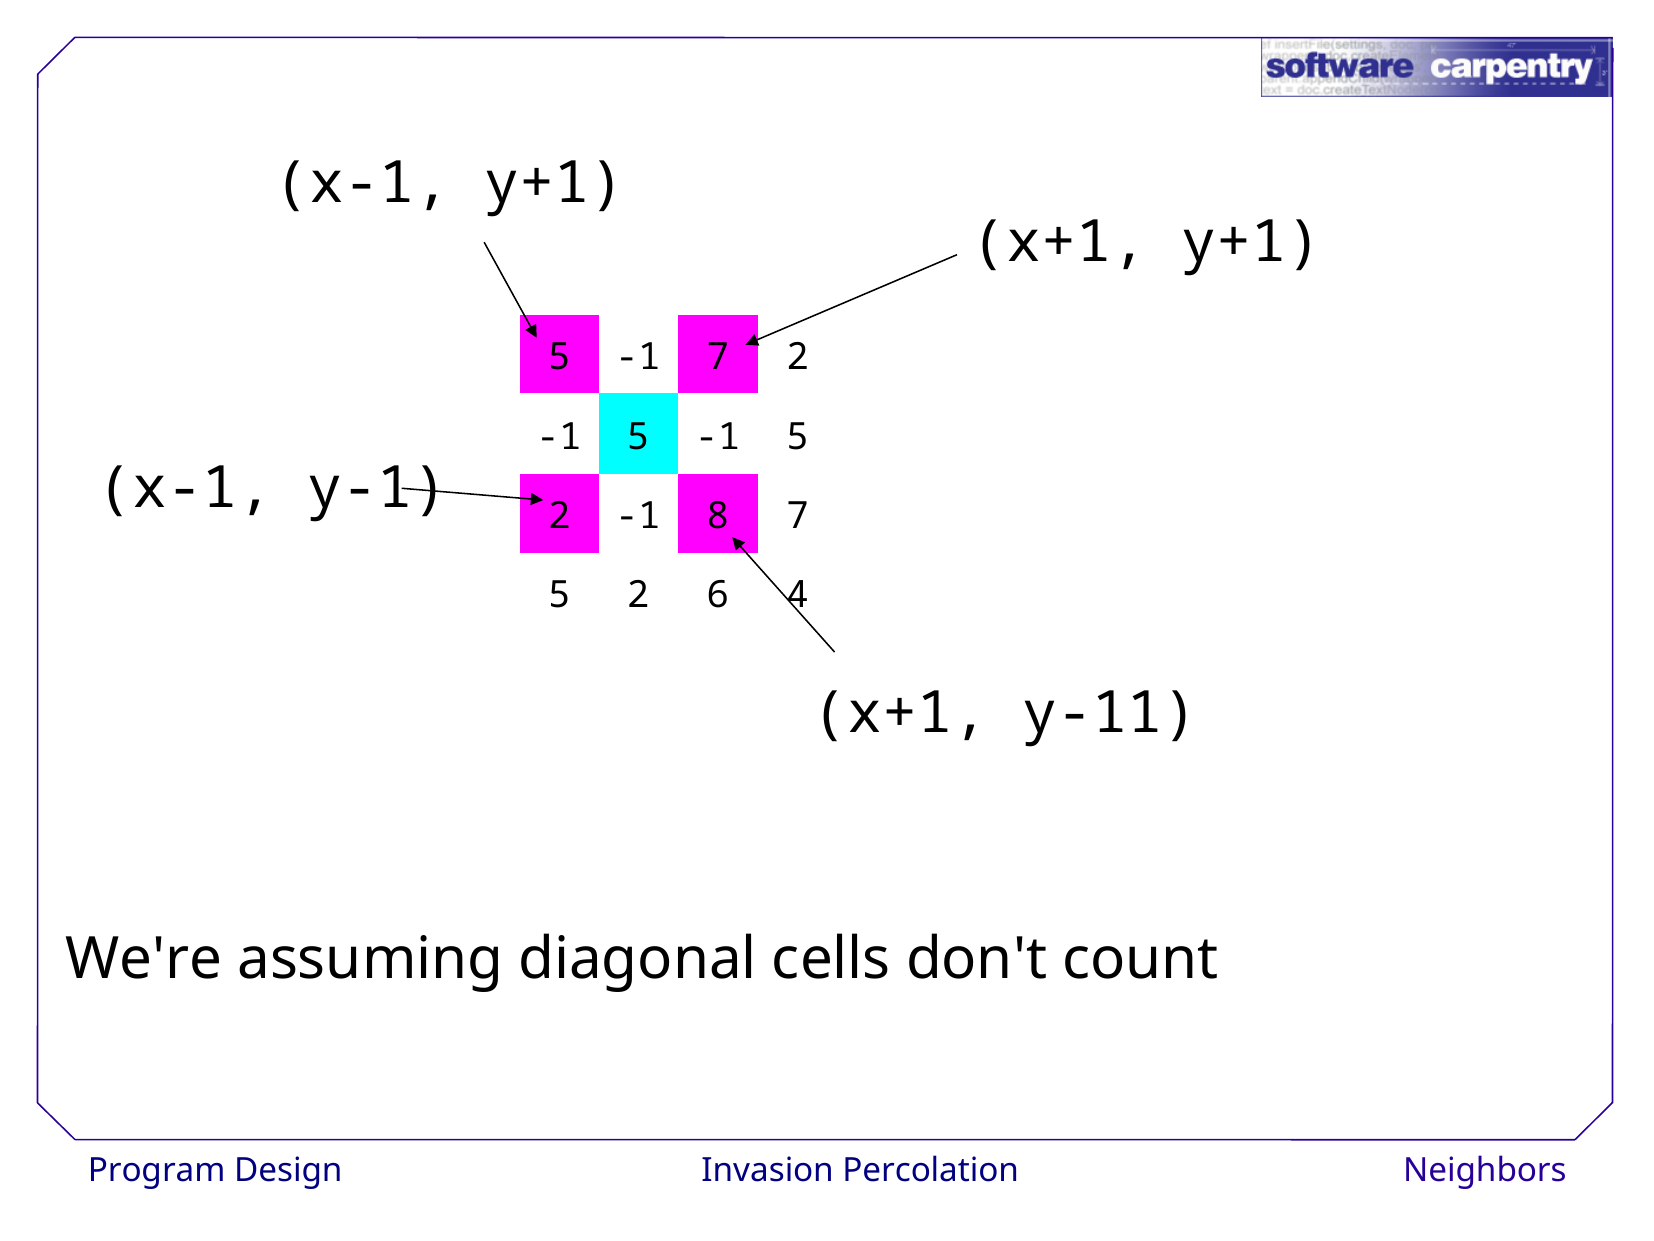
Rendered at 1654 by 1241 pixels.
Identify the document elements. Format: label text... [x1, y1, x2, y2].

text_box (x-1, y+1) [259, 135, 573, 233]
table_cell 2 [599, 553, 678, 632]
table_cell -1 [520, 393, 599, 474]
table_cell 5 [758, 393, 837, 474]
table_cell -1 [599, 474, 678, 553]
text_box (x+1, y-11) [797, 665, 1146, 762]
table_cell 7 [758, 474, 837, 553]
text_box (x+1, y+1) [956, 194, 1276, 292]
table_header 2 [758, 315, 811, 338]
table_header 7 [678, 315, 758, 393]
table_cell 6 [749, 553, 758, 563]
picture [1261, 39, 1613, 97]
table_cell 6 [678, 553, 758, 632]
text_box We're assuming diagonal cells don't count [50, 877, 1384, 999]
table_header 5 [520, 315, 599, 393]
table_cell 5 [599, 393, 678, 474]
table_cell 8 [678, 474, 758, 553]
table_cell 4 [792, 584, 800, 598]
table_cell 4 [758, 569, 814, 632]
table_cell -1 [678, 393, 758, 474]
text_box (x-1, y-1) [82, 440, 390, 538]
table_cell 2 [520, 474, 599, 553]
table_cell 5 [520, 553, 599, 632]
table_header -1 [599, 315, 678, 393]
table_header 2 [758, 315, 837, 393]
table_cell 4 [758, 553, 837, 632]
